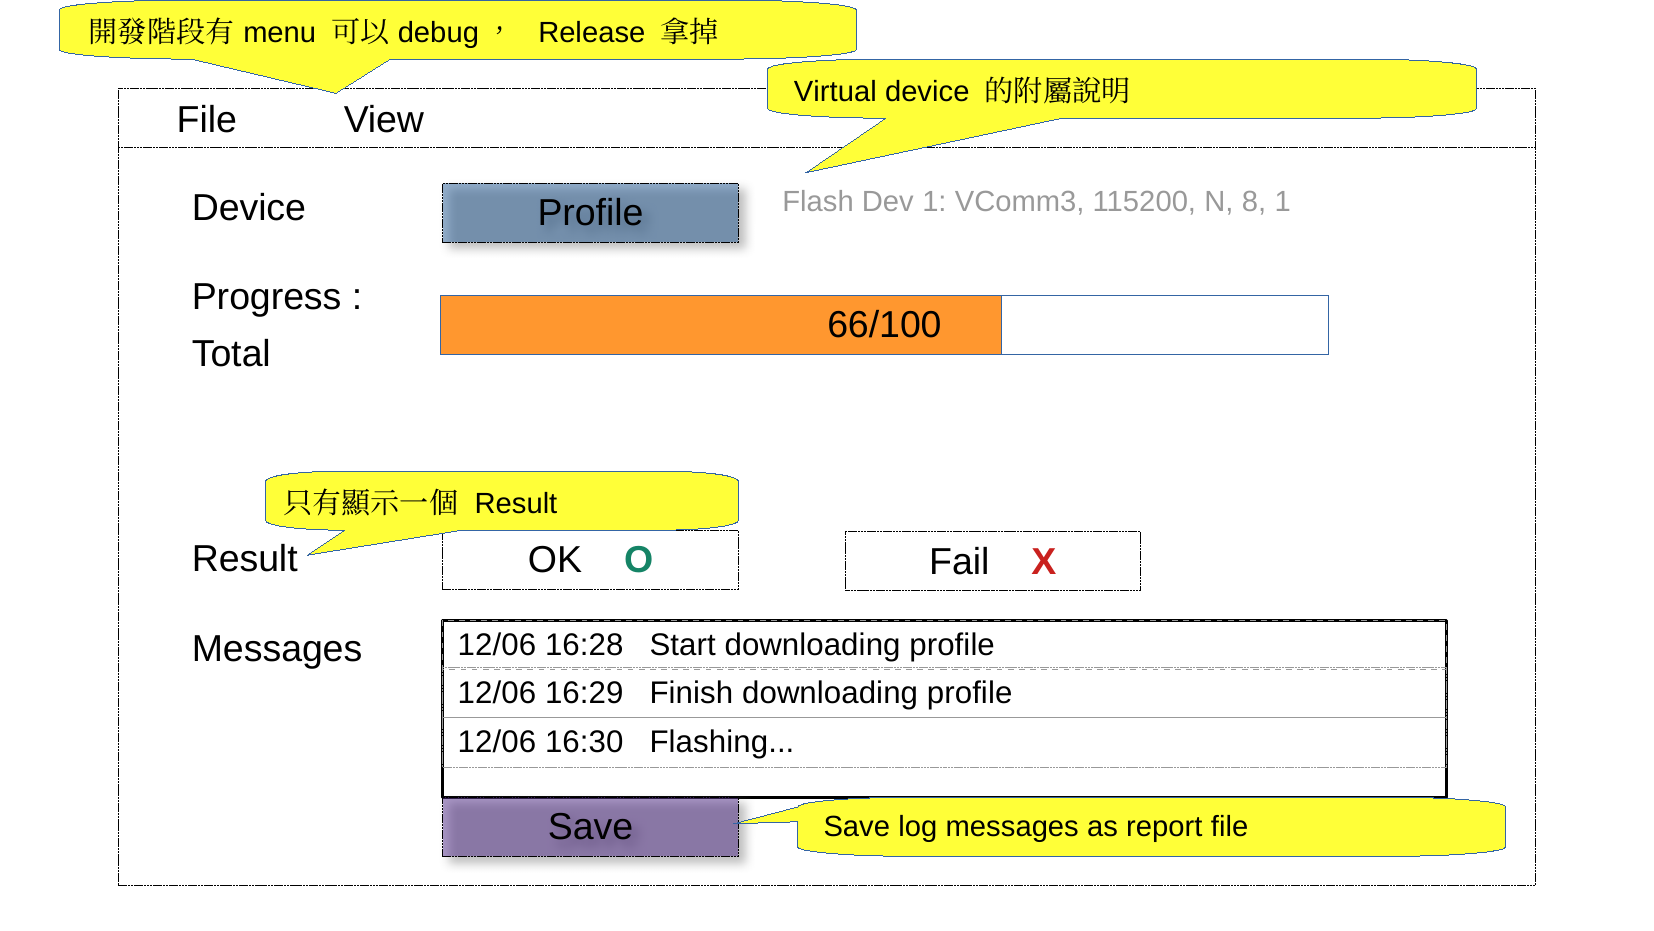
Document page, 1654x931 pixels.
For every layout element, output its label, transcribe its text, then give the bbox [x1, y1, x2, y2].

text_box 12/06 16:29 Finish downloading profile [442, 667, 1447, 717]
text_box Messages [177, 620, 414, 677]
text_box 只有顯示一個 Result [265, 471, 739, 556]
text_box OK O [442, 530, 739, 590]
text_box Save log messages as report file [733, 797, 1506, 857]
text_box Profile [442, 183, 739, 243]
text_box Flash Dev 1: VComm3, 115200, N, 8, 1 [767, 177, 1418, 234]
text_box Fail X [845, 531, 1141, 591]
text_box Virtual device 的附屬說明 [767, 59, 1477, 173]
text_box Result [177, 530, 414, 587]
text_box Progress : [177, 267, 384, 324]
text_box Total [177, 324, 384, 395]
text_box 12/06 16:30 Flashing... [442, 717, 1447, 768]
text_box 66/100 [440, 295, 1329, 355]
text_box Device [177, 179, 414, 237]
text_box File [118, 90, 295, 148]
text_box 開發階段有menu 可以debug， Release 拿掉 [59, 0, 857, 94]
text_box View [295, 90, 473, 148]
text_box 12/06 16:28 Start downloading profile [442, 620, 1447, 667]
text_box Save [442, 797, 739, 857]
